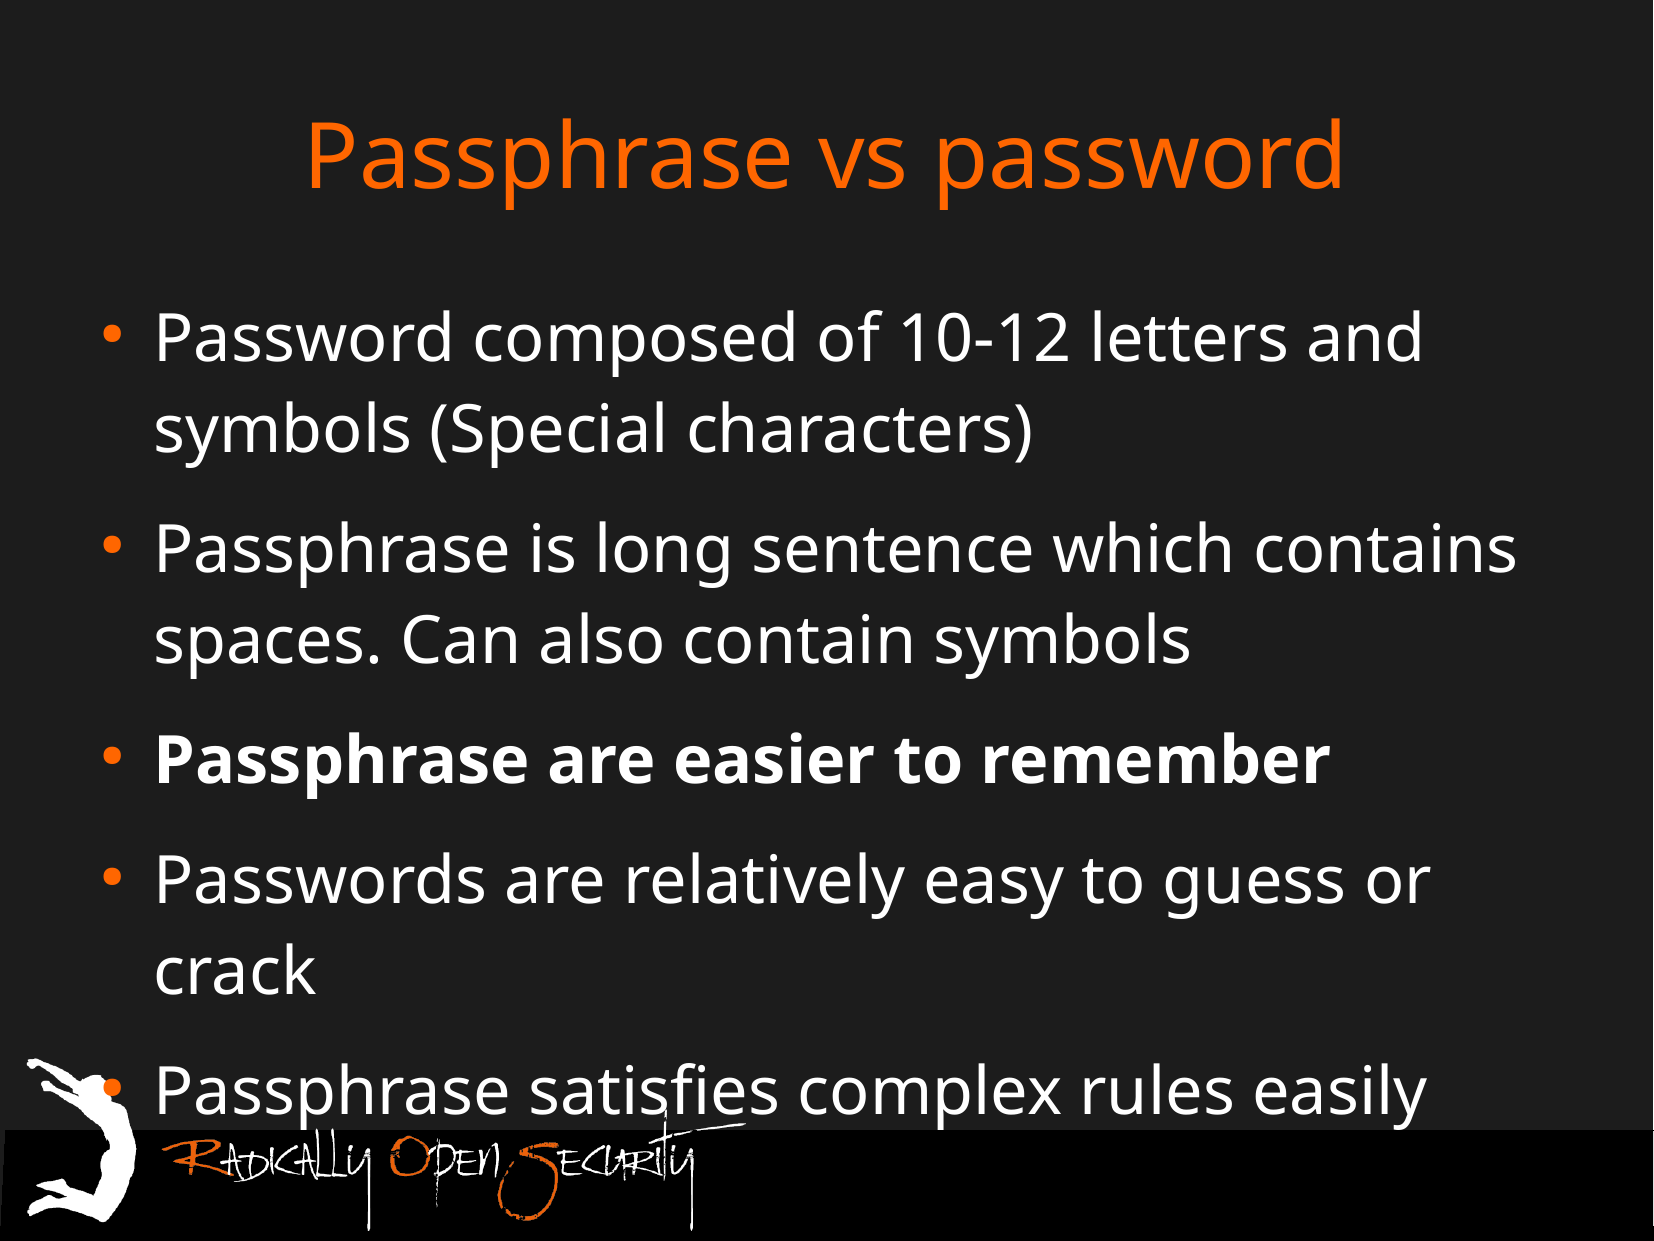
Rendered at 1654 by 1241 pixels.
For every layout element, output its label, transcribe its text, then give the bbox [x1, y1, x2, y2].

picture [0, 1022, 778, 1241]
title Passphrase vs password [82, 49, 1571, 257]
list Password composed of 10-12 letters and symbols (Special characters) Passphrase is long sentence which contains spaces. Can also contain symbols Passphrase are easier to remember Passwords are relatively easy to guess or crack Passphrase satisfies complex rules easily [82, 290, 1571, 1135]
